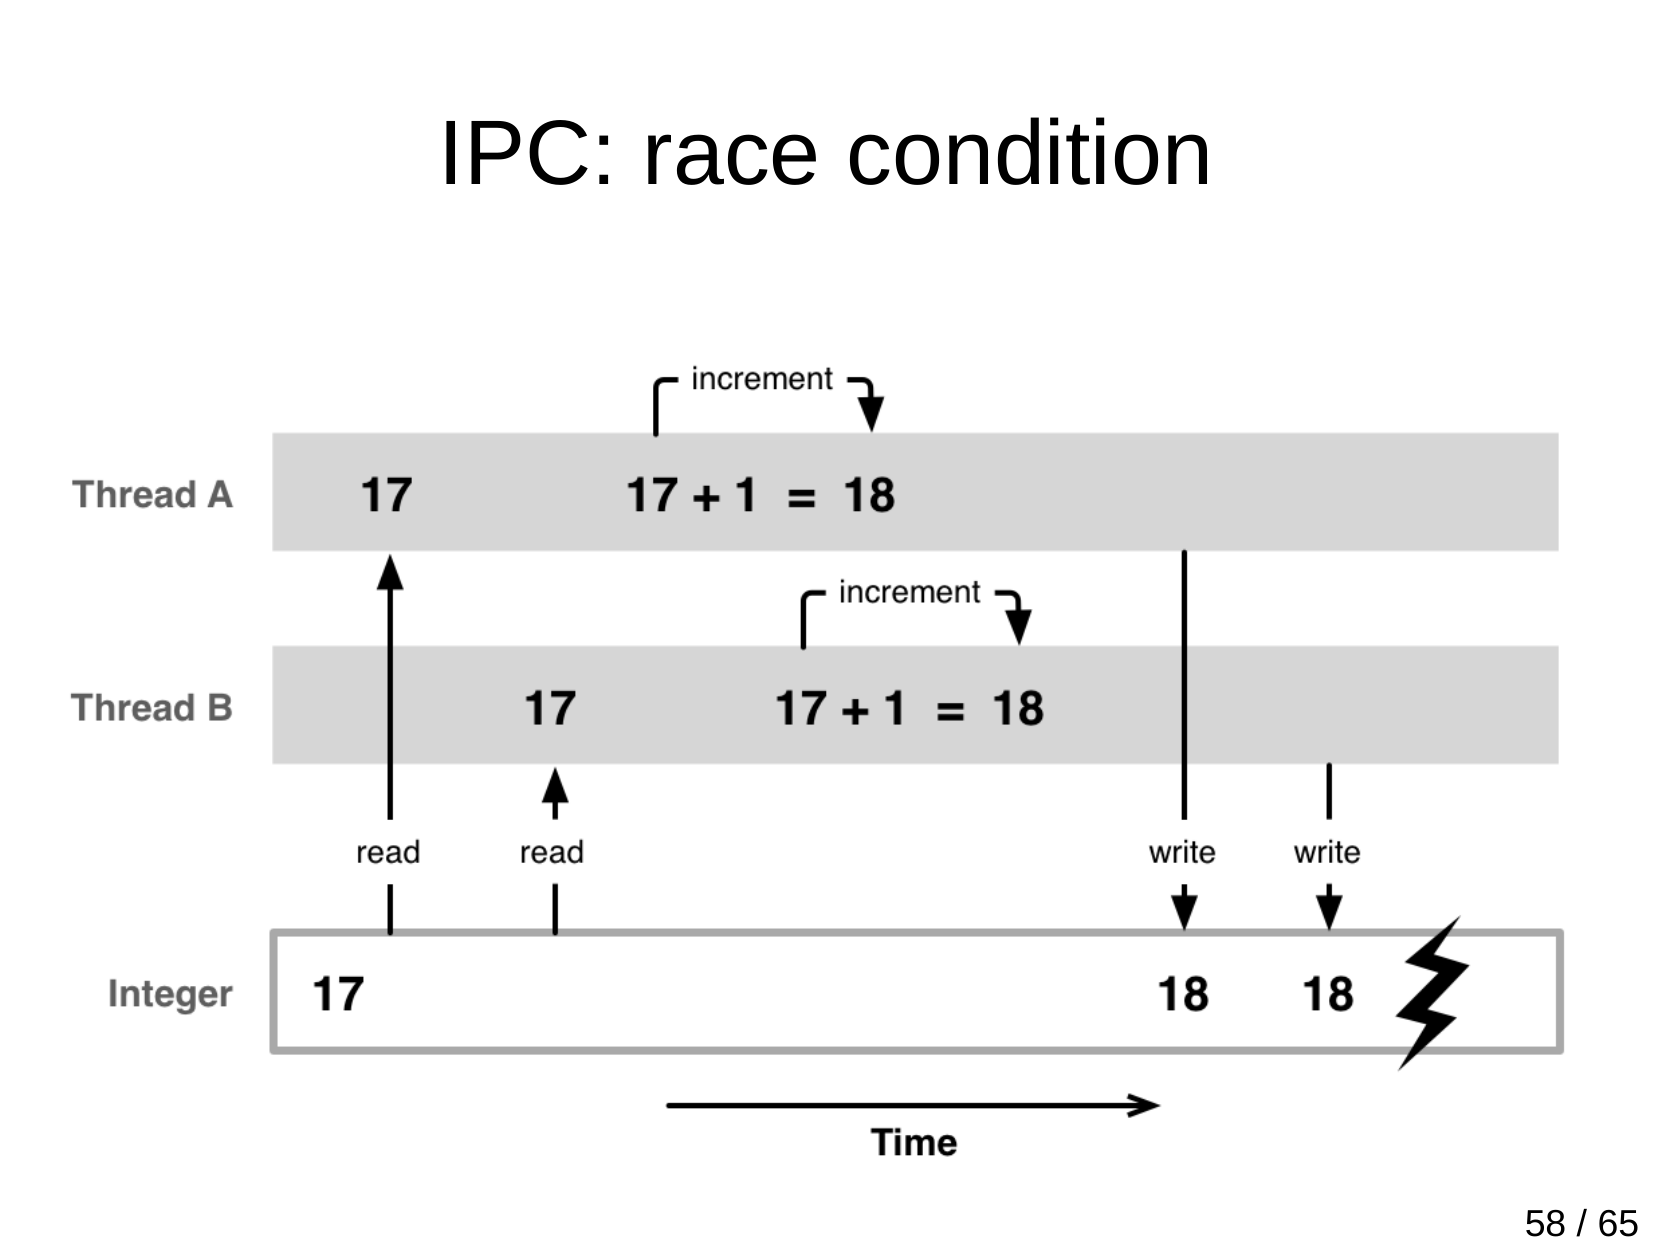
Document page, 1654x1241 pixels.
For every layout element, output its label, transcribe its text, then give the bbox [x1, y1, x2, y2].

text_box <number> / 65 [1380, 1194, 1654, 1241]
picture [47, 337, 1587, 1193]
title IPC: race condition [82, 49, 1571, 257]
